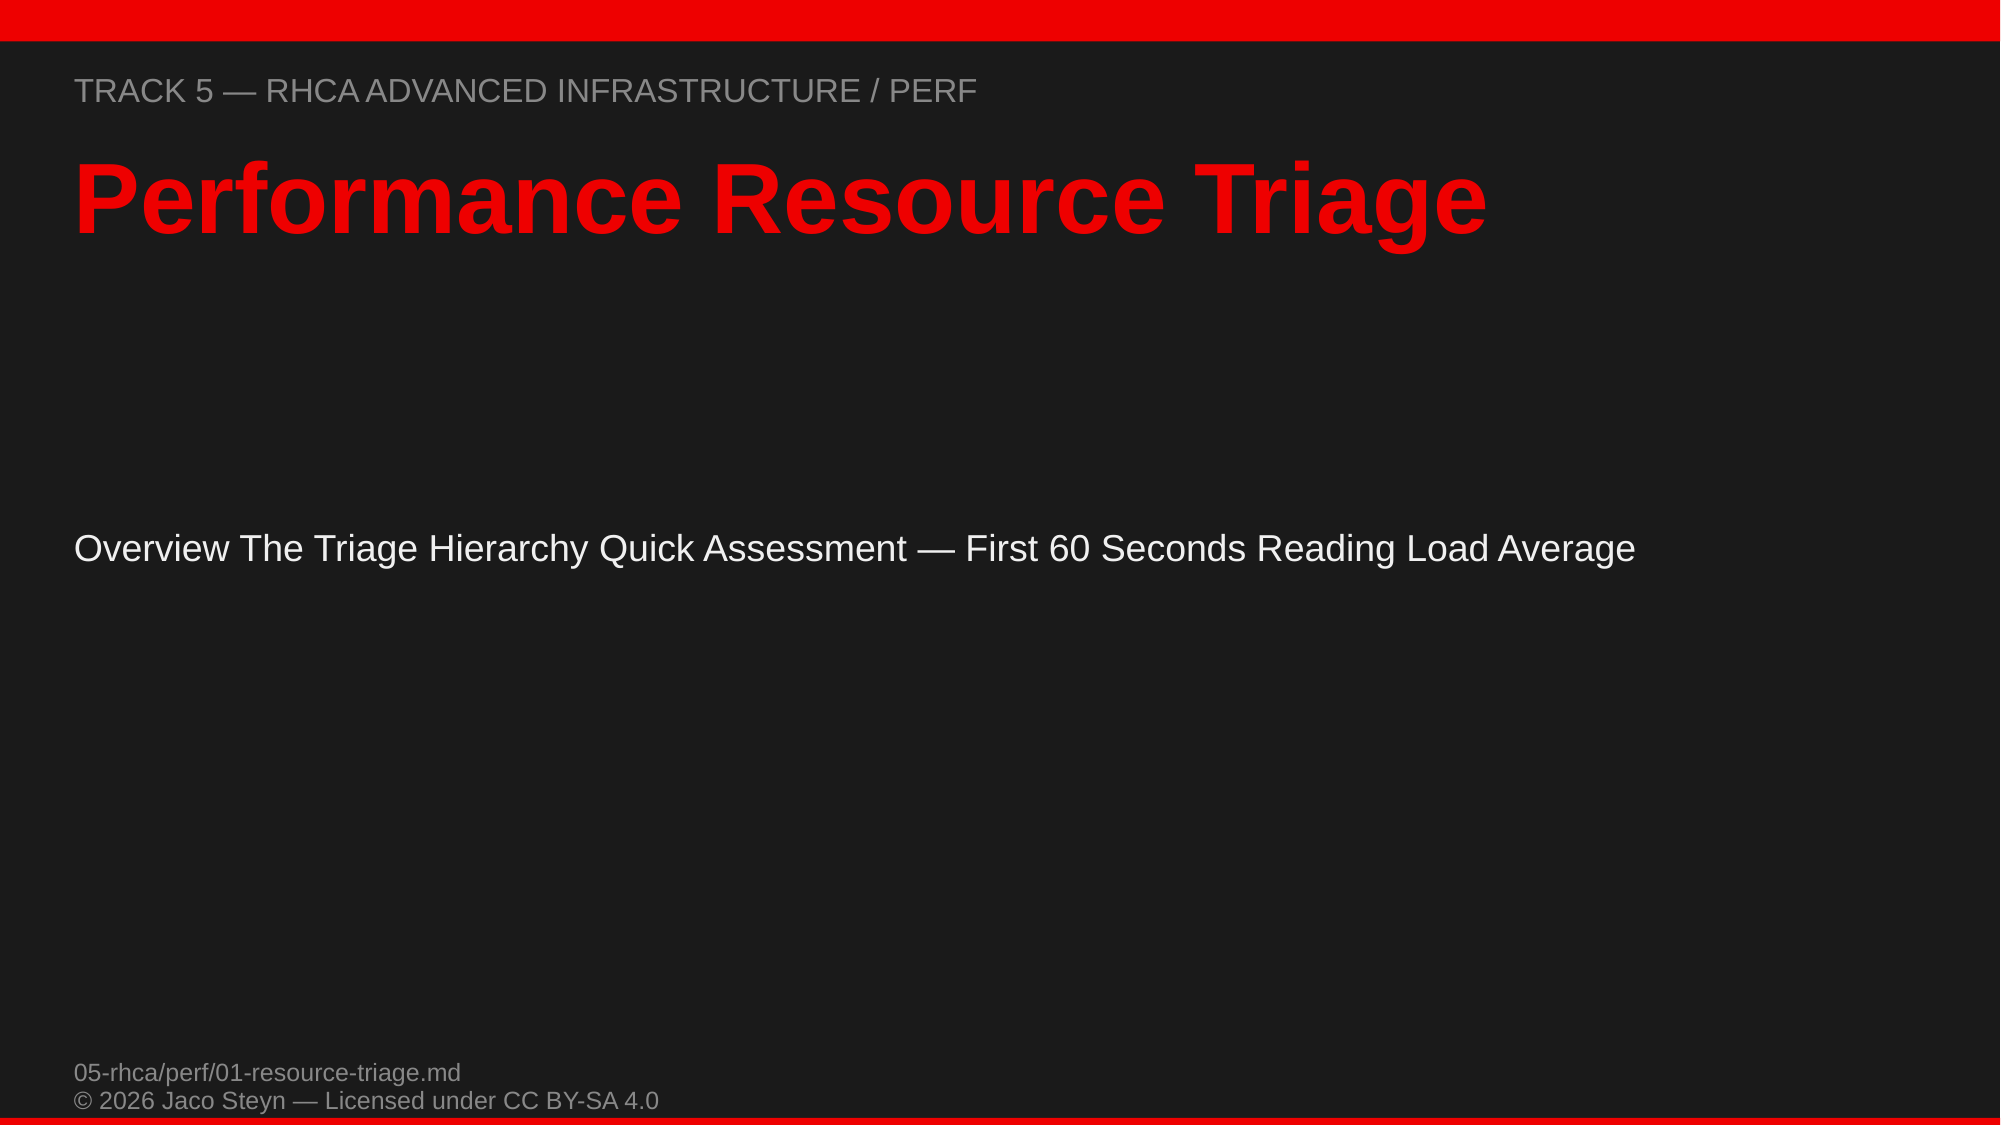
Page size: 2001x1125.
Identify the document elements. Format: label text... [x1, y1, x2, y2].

text_box 05-rhca/perf/01-resource-triage.md © 2026 Jaco Steyn — Licensed under CC BY-SA 4.0 [59, 1051, 1942, 1111]
text_box Performance Resource Triage [59, 135, 1942, 461]
text_box Overview The Triage Hierarchy Quick Assessment — First 60 Seconds Reading Load Average [59, 519, 1942, 727]
text_box TRACK 5 — RHCA ADVANCED INFRASTRUCTURE / PERF [59, 64, 1942, 119]
text_box [0, 0, 2001, 42]
text_box [0, 1117, 2001, 1125]
